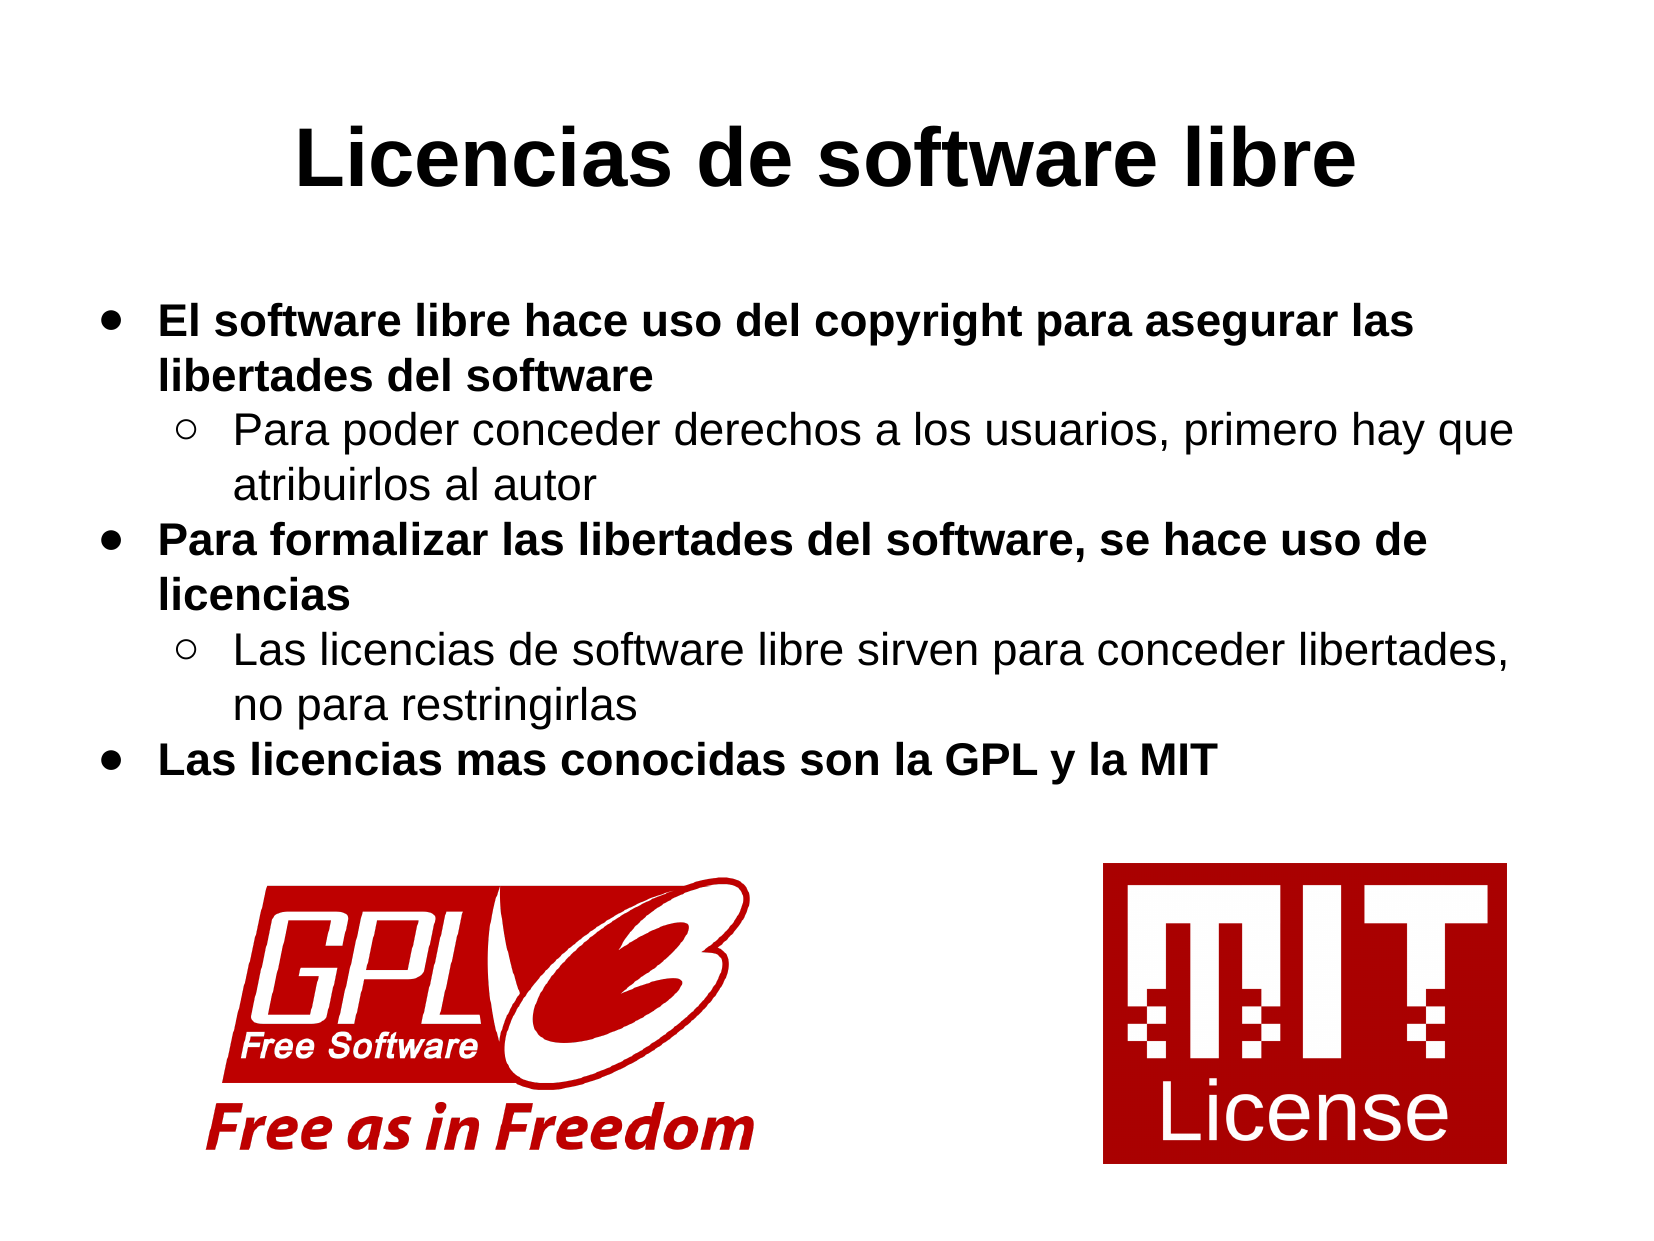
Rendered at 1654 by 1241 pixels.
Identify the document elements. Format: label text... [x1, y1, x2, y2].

text_box El software libre hace uso del copyright para asegurar las libertades del software Para poder conceder derechos a los usuarios, primero hay que atribuirlos al autor Para formalizar las libertades del software, se hace uso de licencias Las licencias de software libre sirven para conceder libertades, no para restringirlas Las licencias mas conocidas son la GPL y la MIT [82, 290, 1571, 1010]
picture [205, 877, 754, 1150]
picture [1103, 863, 1507, 1165]
text_box Licencias de software libre [82, 49, 1571, 257]
